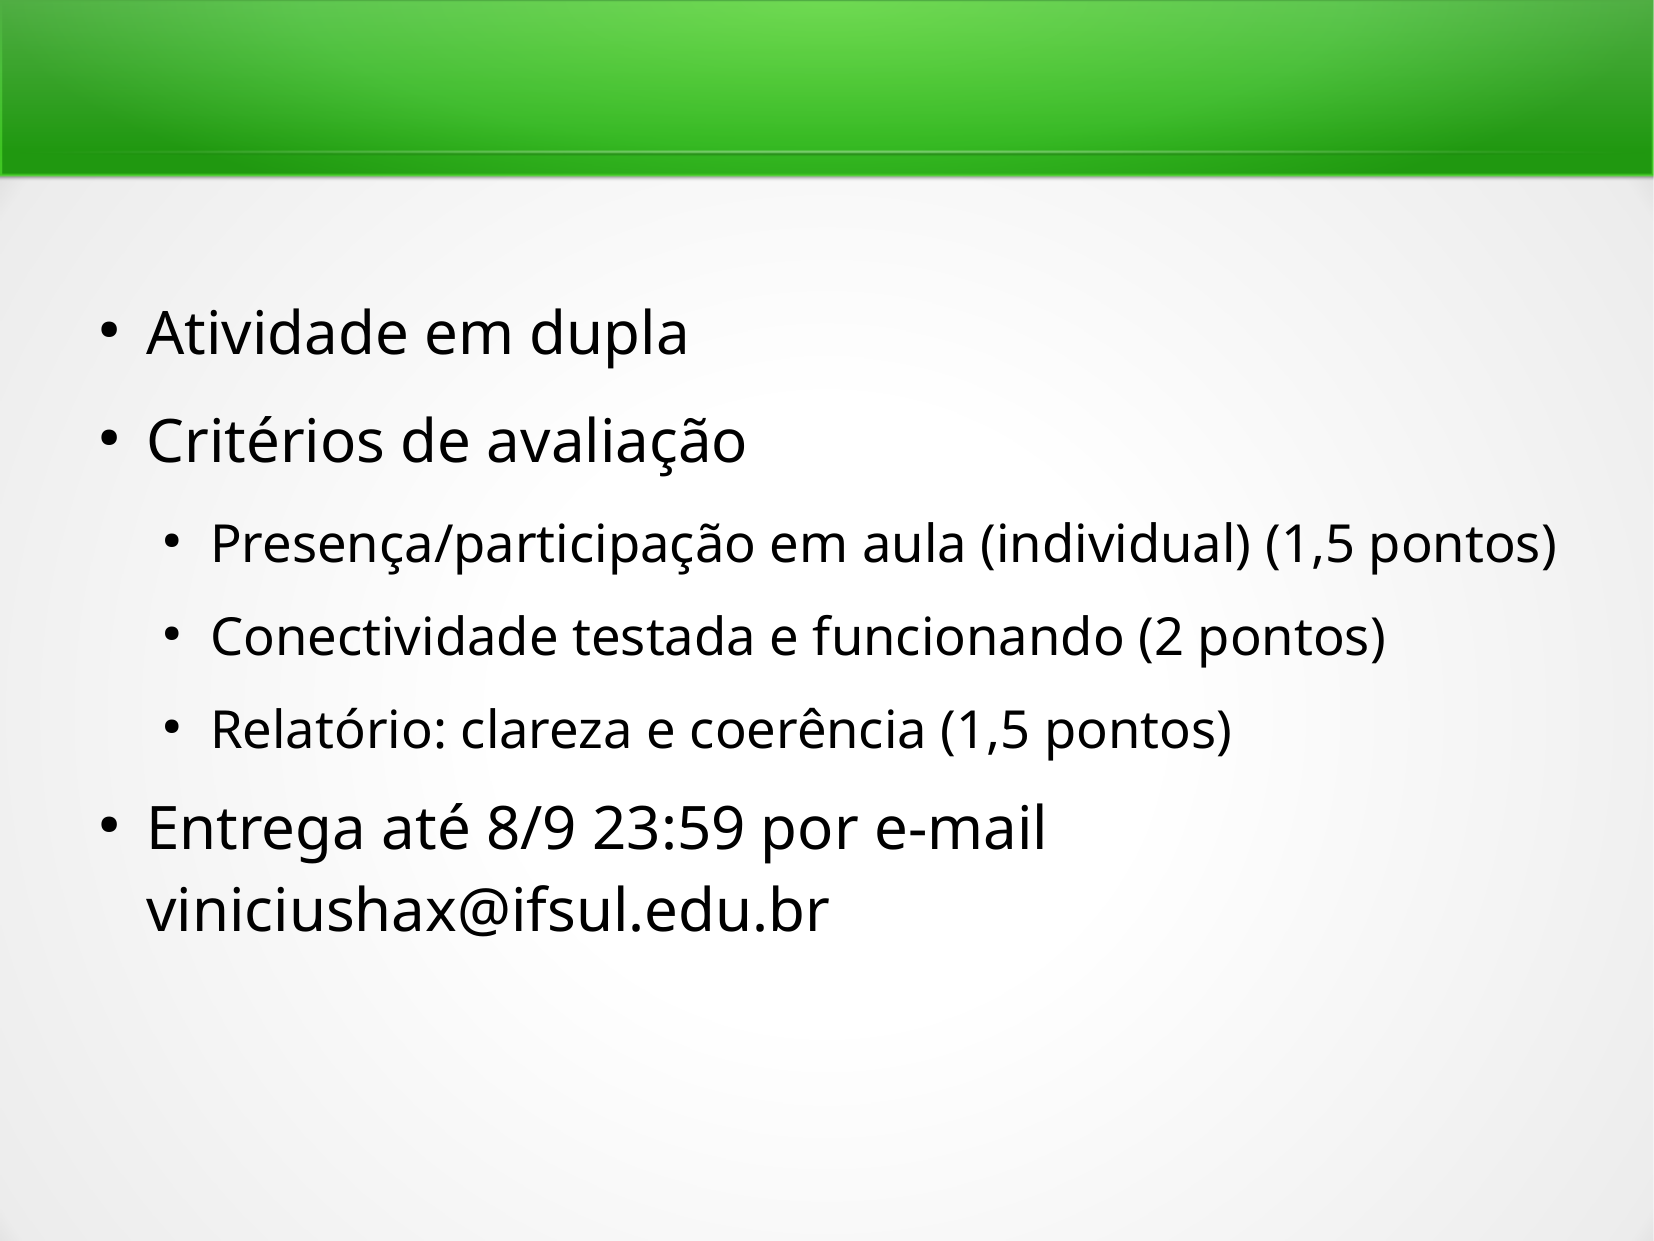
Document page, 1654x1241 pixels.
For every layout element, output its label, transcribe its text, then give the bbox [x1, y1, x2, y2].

list Atividade em dupla Critérios de avaliação Presença/participação em aula (individual) (1,5 pontos) Conectividade testada e funcionando (2 pontos) Relatório: clareza e coerência (1,5 pontos) Entrega até 8/9 23:59 por e-mail viniciushax@ifsul.edu.br [82, 290, 1571, 1010]
picture [0, 0, 1654, 1241]
